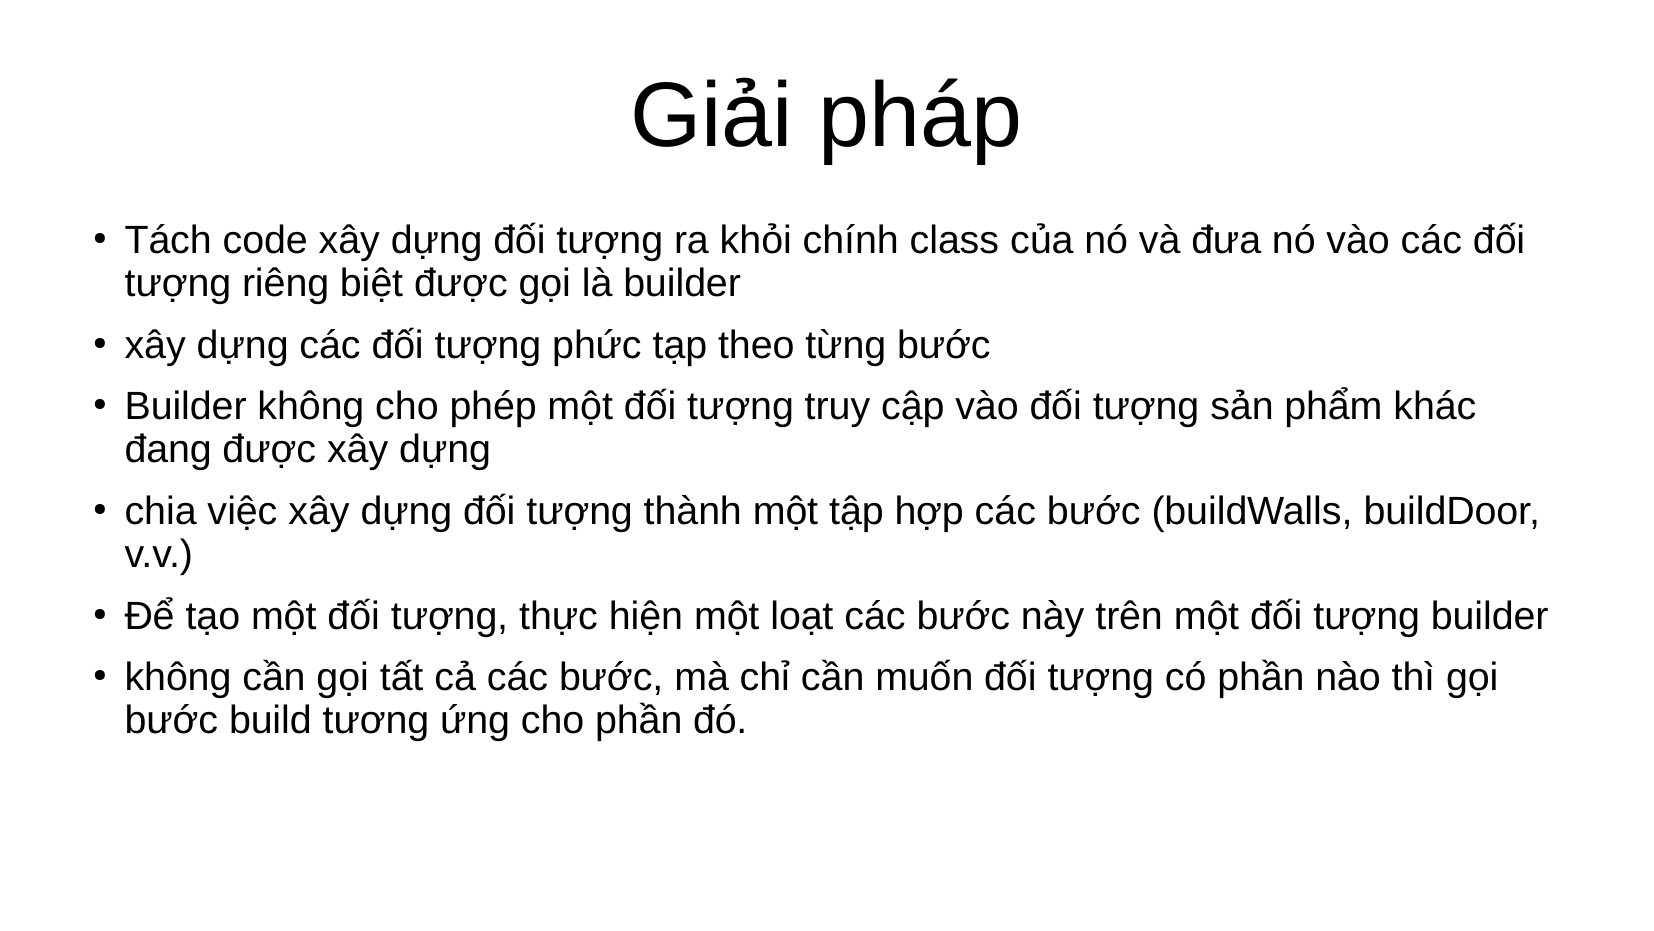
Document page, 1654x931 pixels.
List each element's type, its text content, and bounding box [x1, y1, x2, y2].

title Giải pháp [82, 37, 1571, 193]
list Tách code xây dựng đối tượng ra khỏi chính class của nó và đưa nó vào các đối tượng riêng biệt được gọi là builder xây dựng các đối tượng phức tạp theo từng bước Builder không cho phép một đối tượng truy cập vào đối tượng sản phẩm khác đang được xây dựng chia việc xây dựng đối tượng thành một tập hợp các bước (buildWalls, buildDoor, v.v.) Để tạo một đối tượng, thực hiện một loạt các bước này trên một đối tượng builder không cần gọi tất cả các bước, mà chỉ cần muốn đối tượng có phần nào thì gọi bước build tương ứng cho phần đó. [82, 217, 1571, 758]
